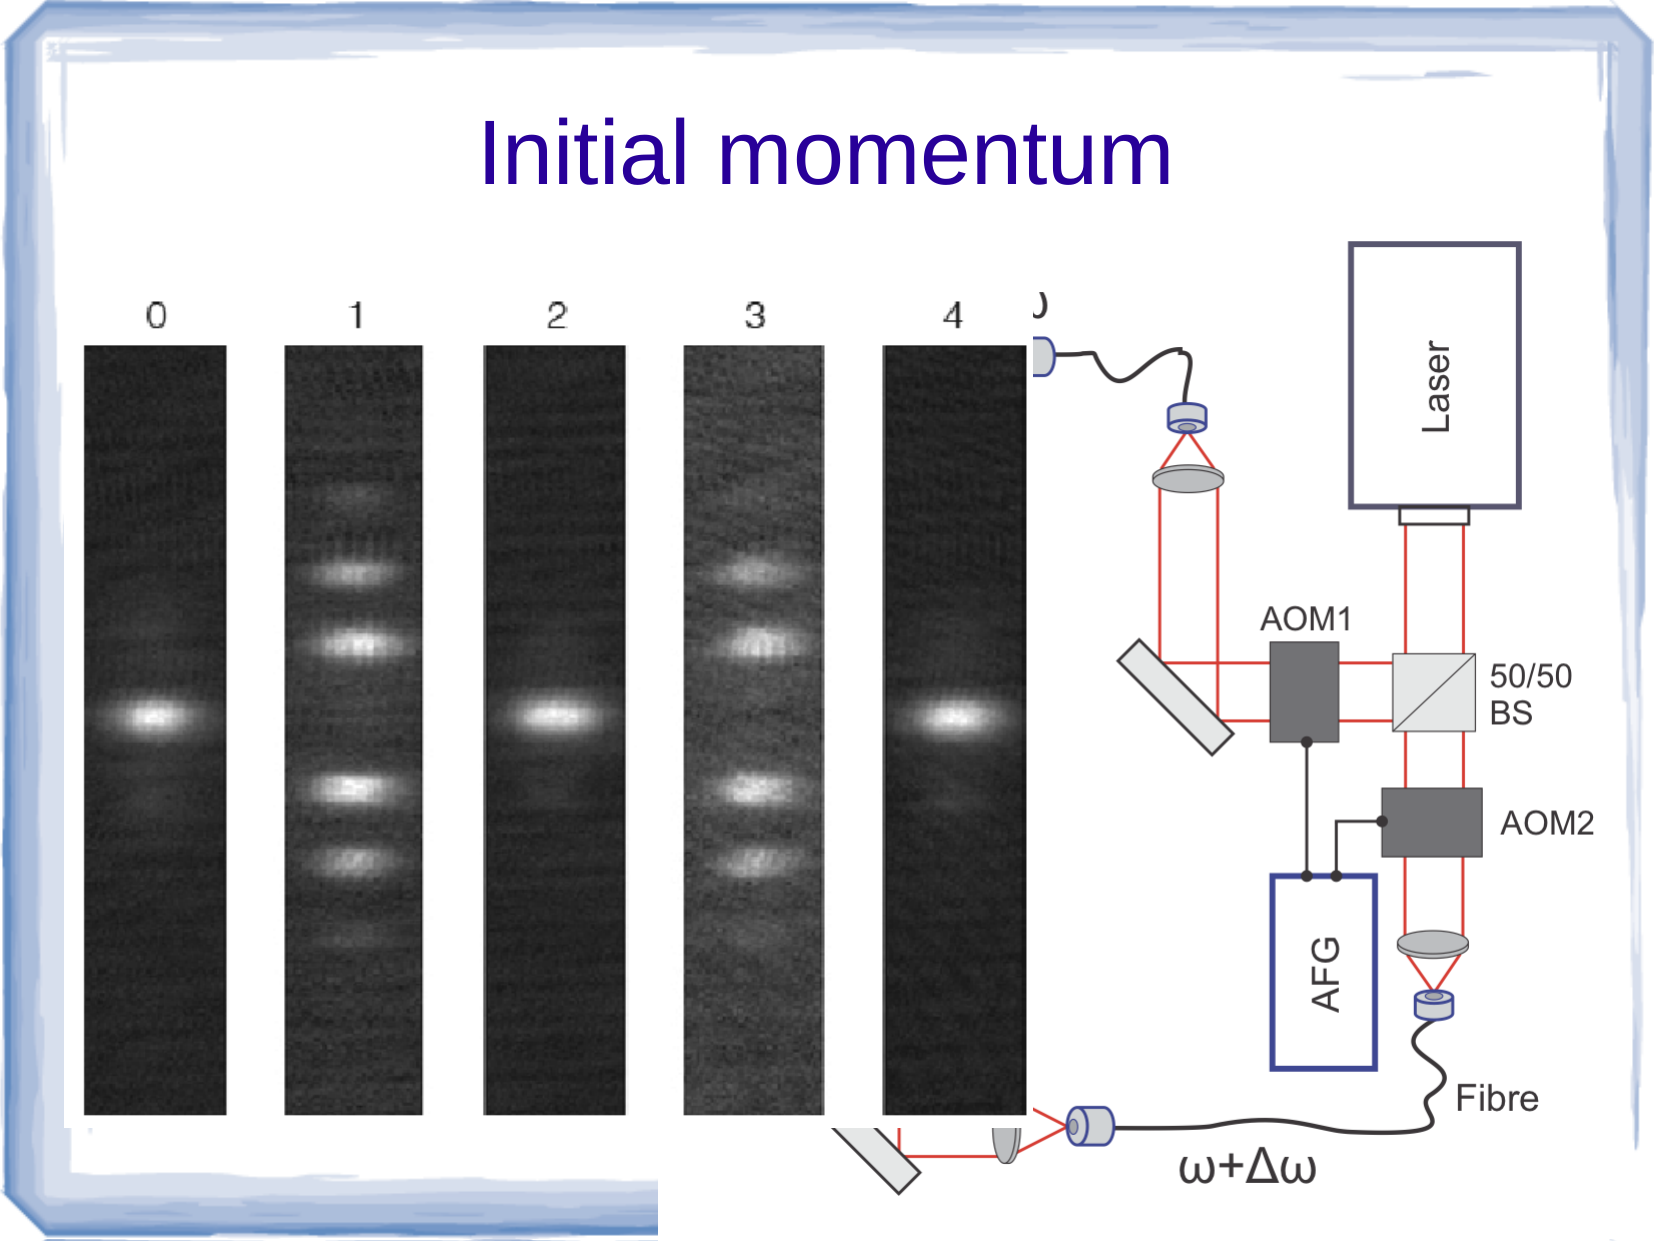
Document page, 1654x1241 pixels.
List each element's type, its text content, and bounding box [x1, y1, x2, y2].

title Initial momentum [82, 49, 1571, 257]
picture [0, 0, 1654, 1241]
